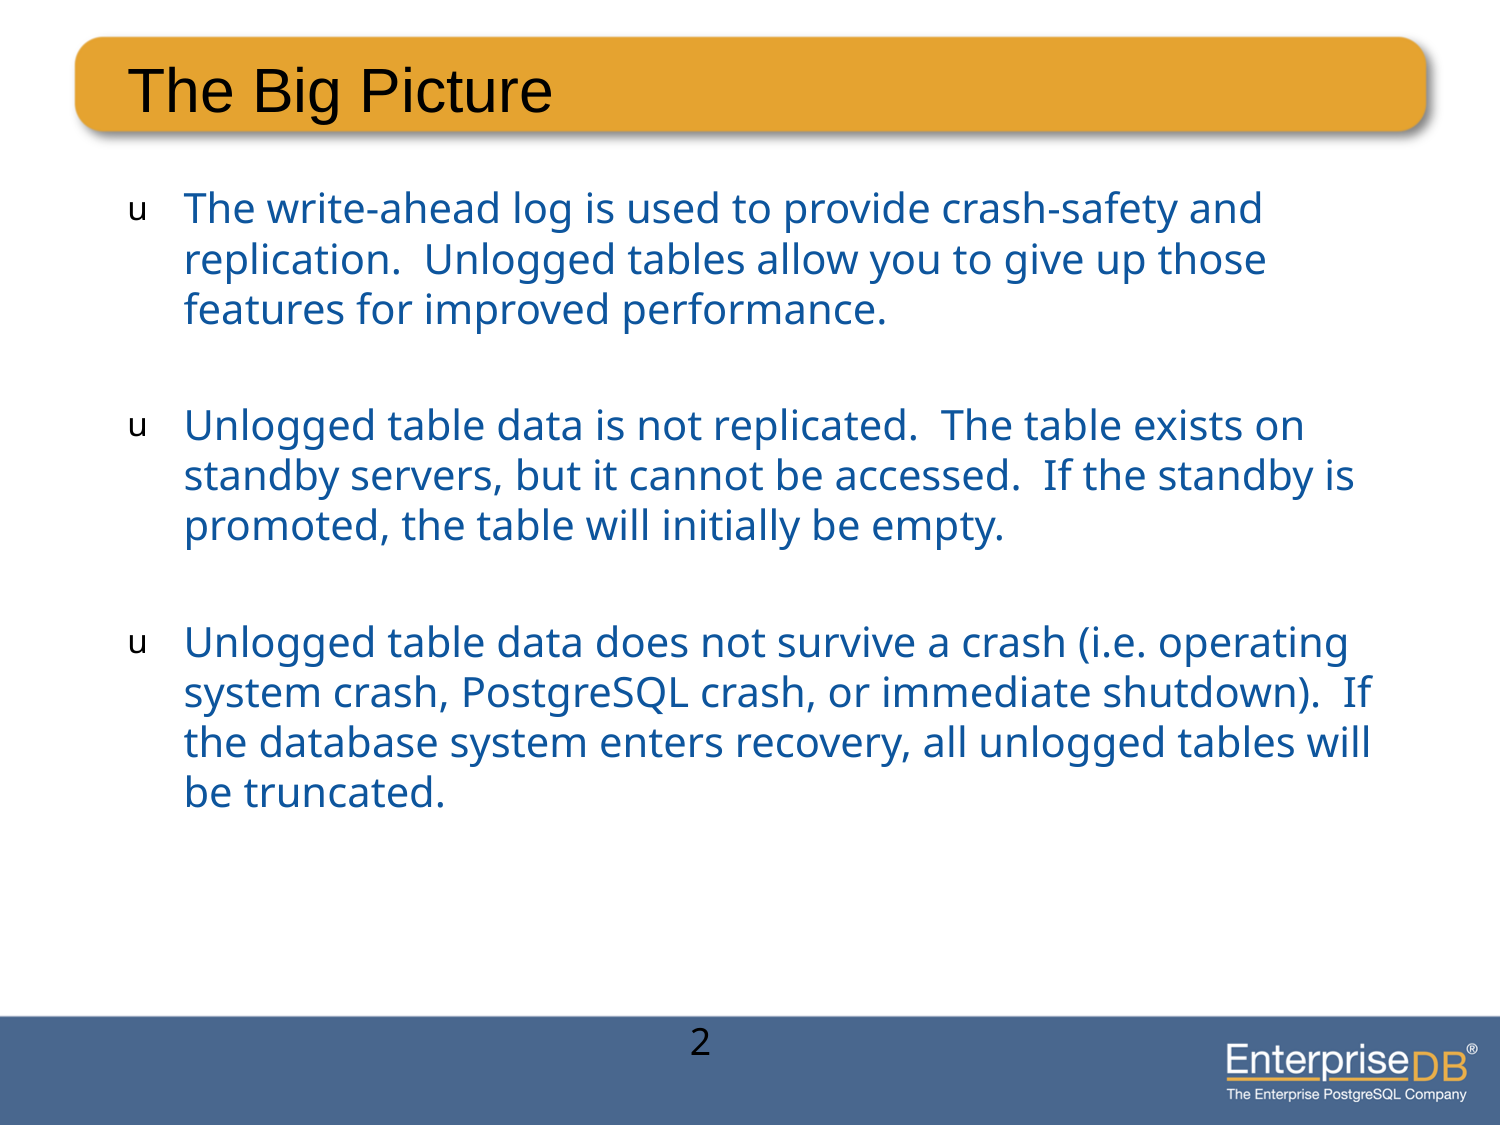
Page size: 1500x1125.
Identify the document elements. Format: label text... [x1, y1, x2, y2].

list The write-ahead log is used to provide crash-safety and replication. Unlogged tables allow you to give up those features for improved performance. Unlogged table data is not replicated. The table exists on standby servers, but it cannot be accessed. If the standby is promoted, the table will initially be empty. Unlogged table data does not survive a crash (i.e. operating system crash, PostgreSQL crash, or immediate shutdown). If the database system enters recovery, all unlogged tables will be truncated. [112, 174, 1388, 963]
title The Big Picture [112, 37, 1388, 138]
picture [0, 0, 1500, 1125]
slide_number <number> [675, 1010, 825, 1125]
